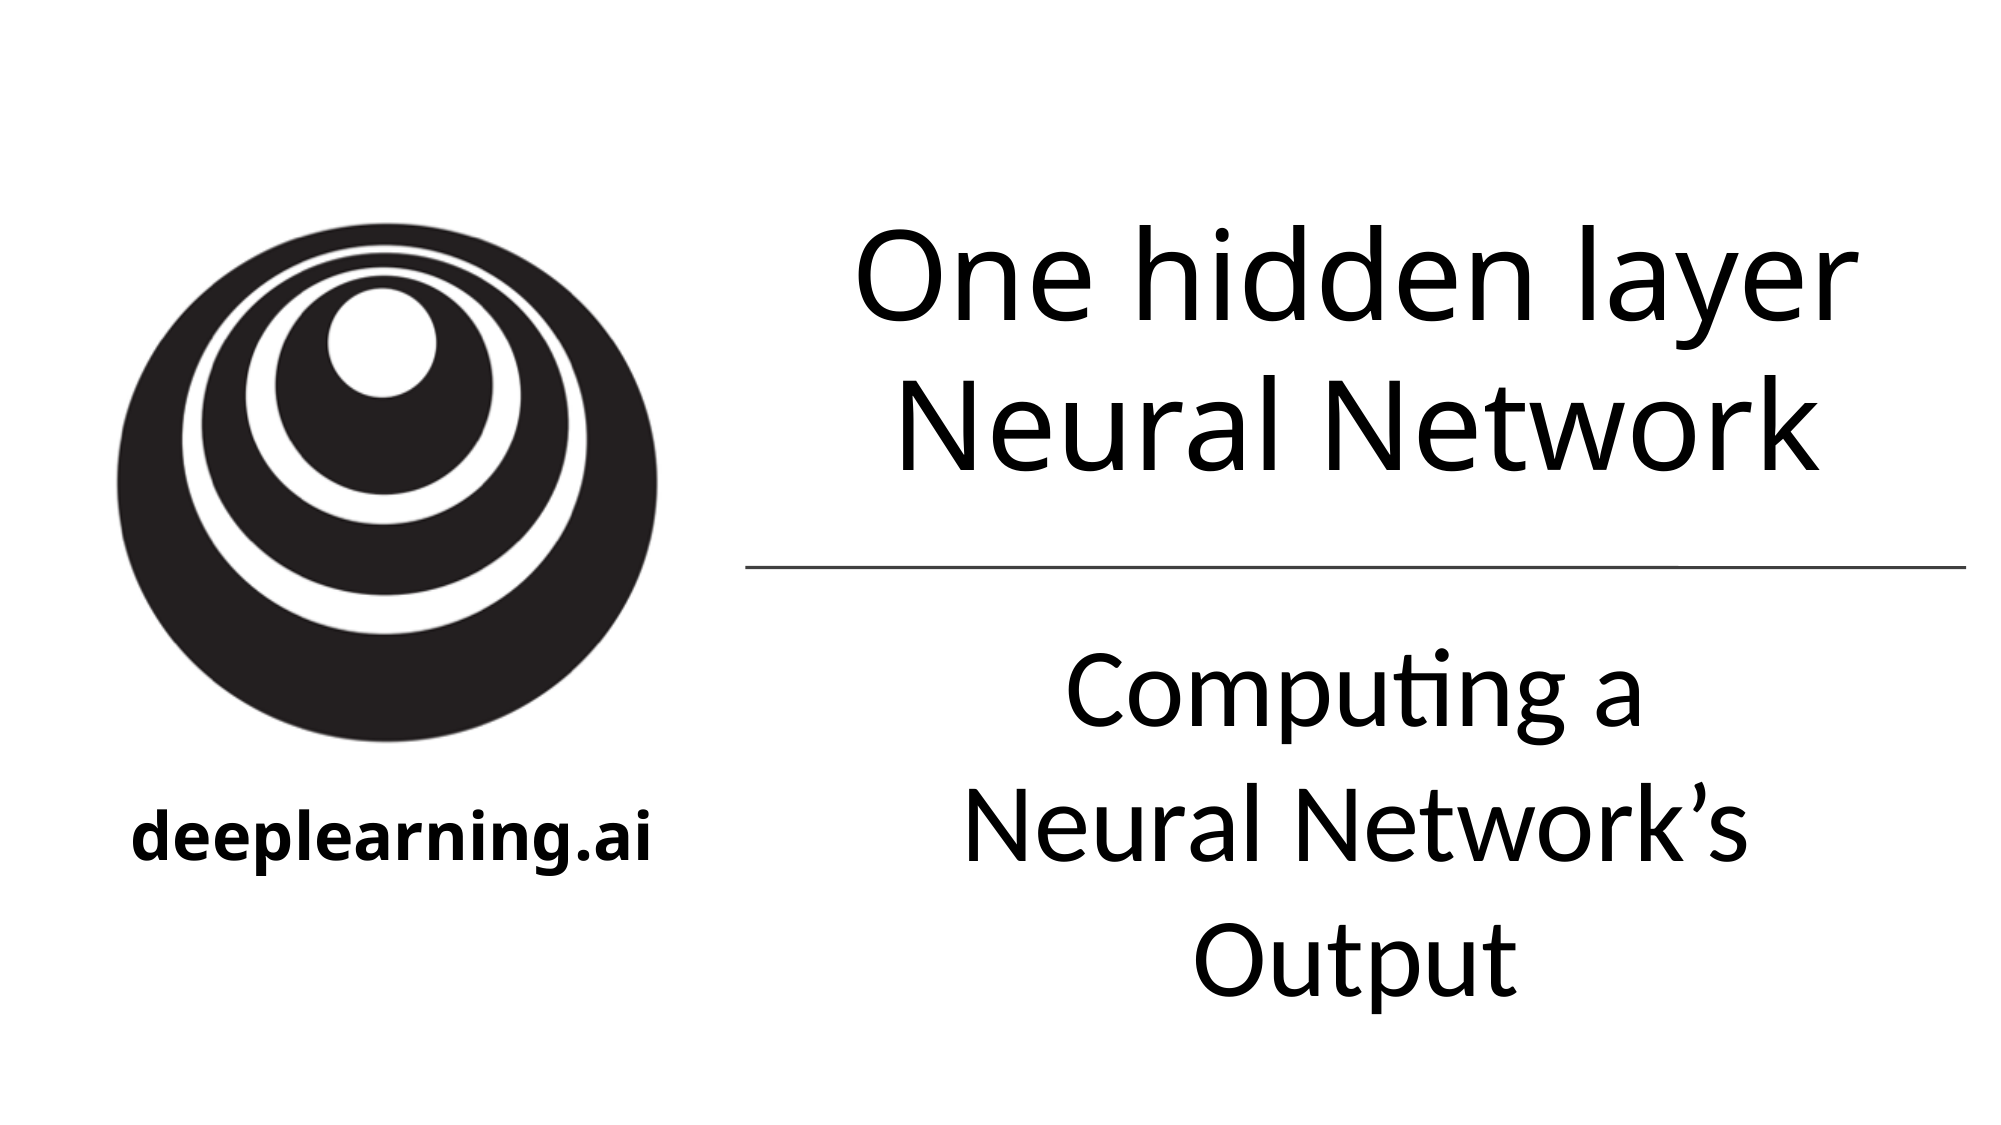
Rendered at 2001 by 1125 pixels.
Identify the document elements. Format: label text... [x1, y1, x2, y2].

picture [77, 186, 708, 797]
text_box One hidden layer Neural Network [759, 188, 1954, 503]
text_box Computing a Neural Network’s Output [946, 606, 1767, 1027]
